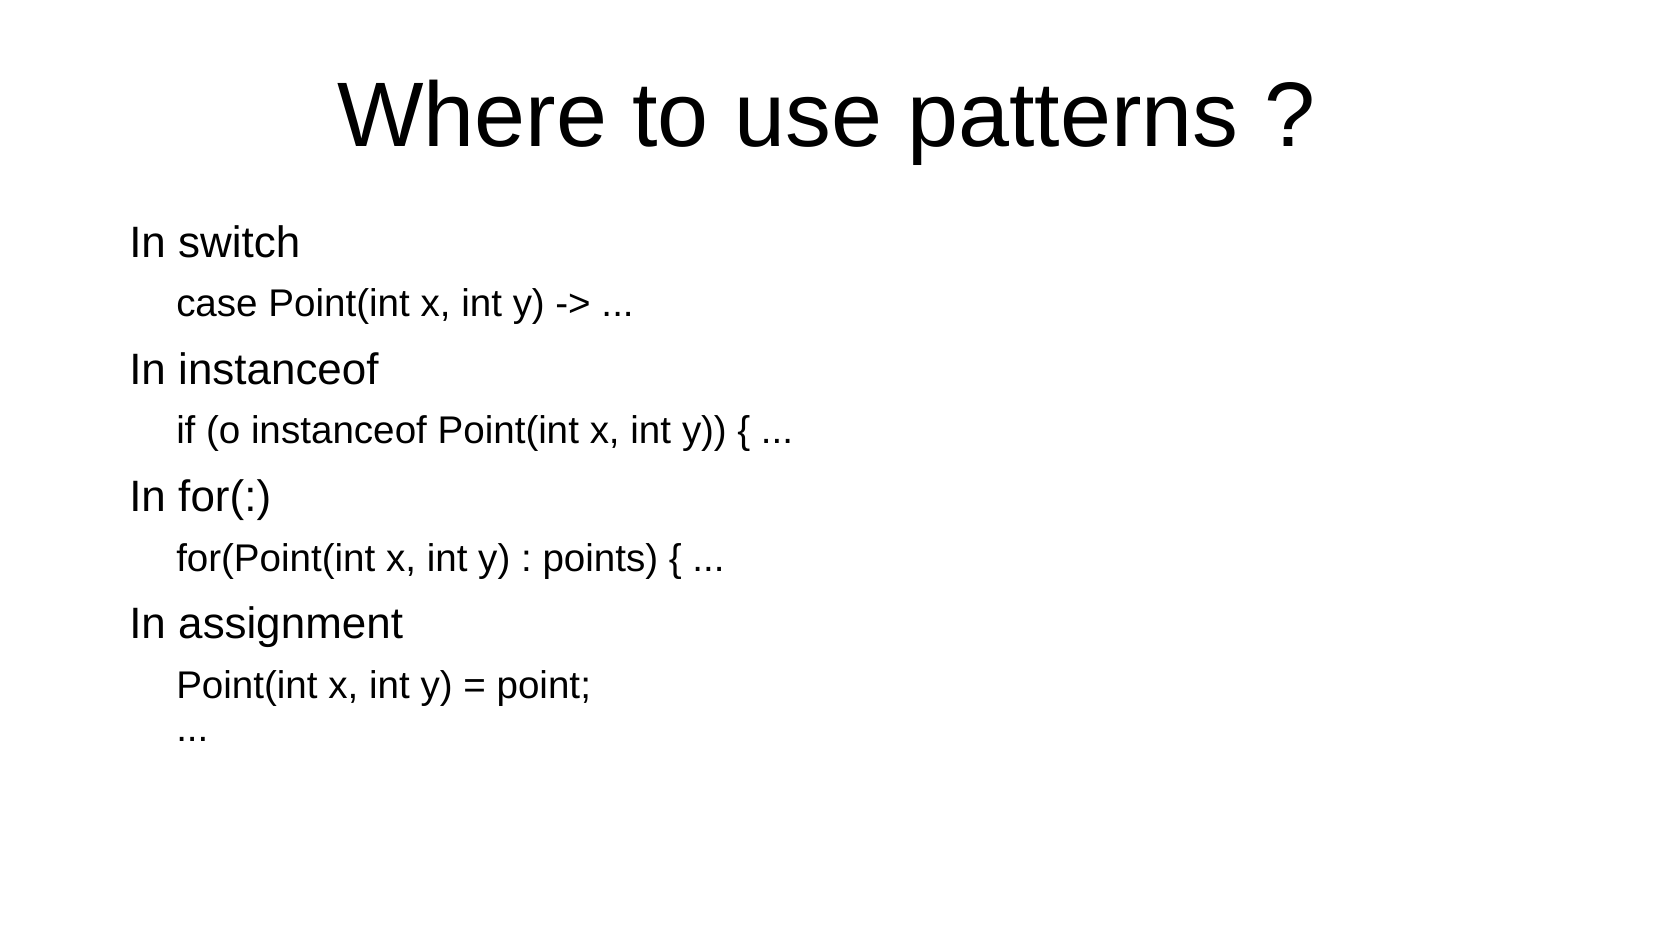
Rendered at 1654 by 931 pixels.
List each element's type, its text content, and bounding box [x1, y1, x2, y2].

title Where to use patterns ? [82, 37, 1571, 193]
list In switch case Point(int x, int y) -> ... In instanceof if (o instanceof Point(int x, int y)) { ... In for(:) for(Point(int x, int y) : points) { ... In assignment Point(int x, int y) = point; ... [82, 217, 1571, 758]
